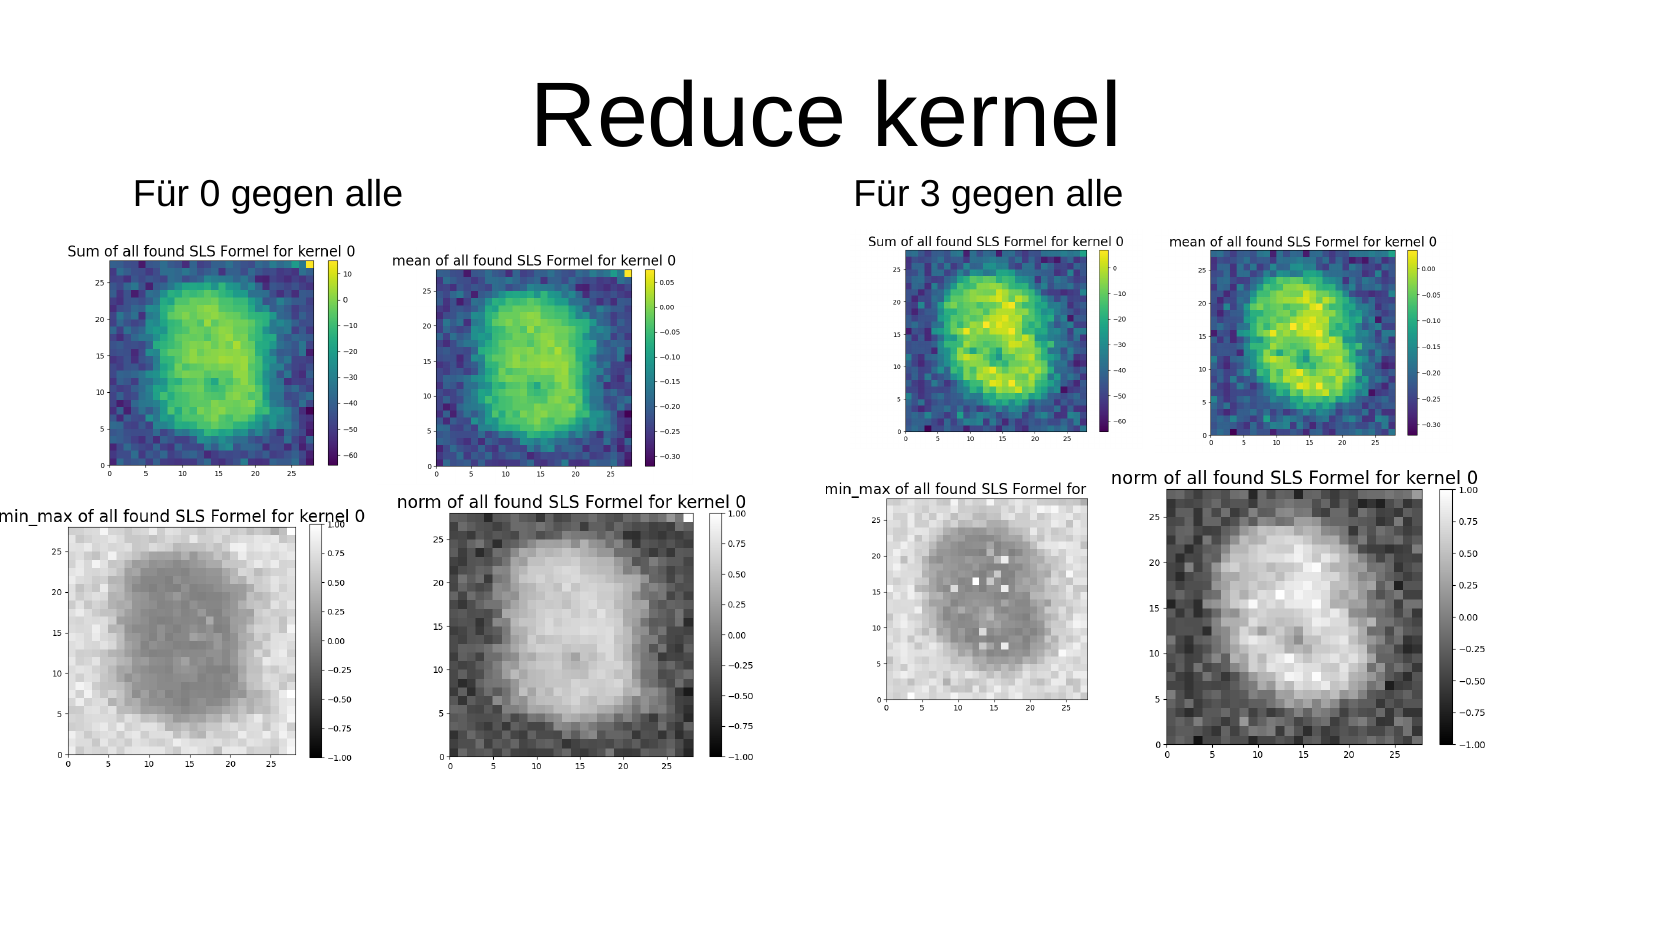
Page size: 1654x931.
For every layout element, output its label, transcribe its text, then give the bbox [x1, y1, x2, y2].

text_box Für 3 gegen alle [838, 165, 1300, 223]
picture [826, 460, 1501, 770]
title Reduce kernel [82, 37, 1571, 193]
picture [1155, 229, 1453, 453]
picture [850, 229, 1143, 449]
picture [0, 237, 768, 780]
text_box Für 0 gegen alle [118, 165, 686, 223]
